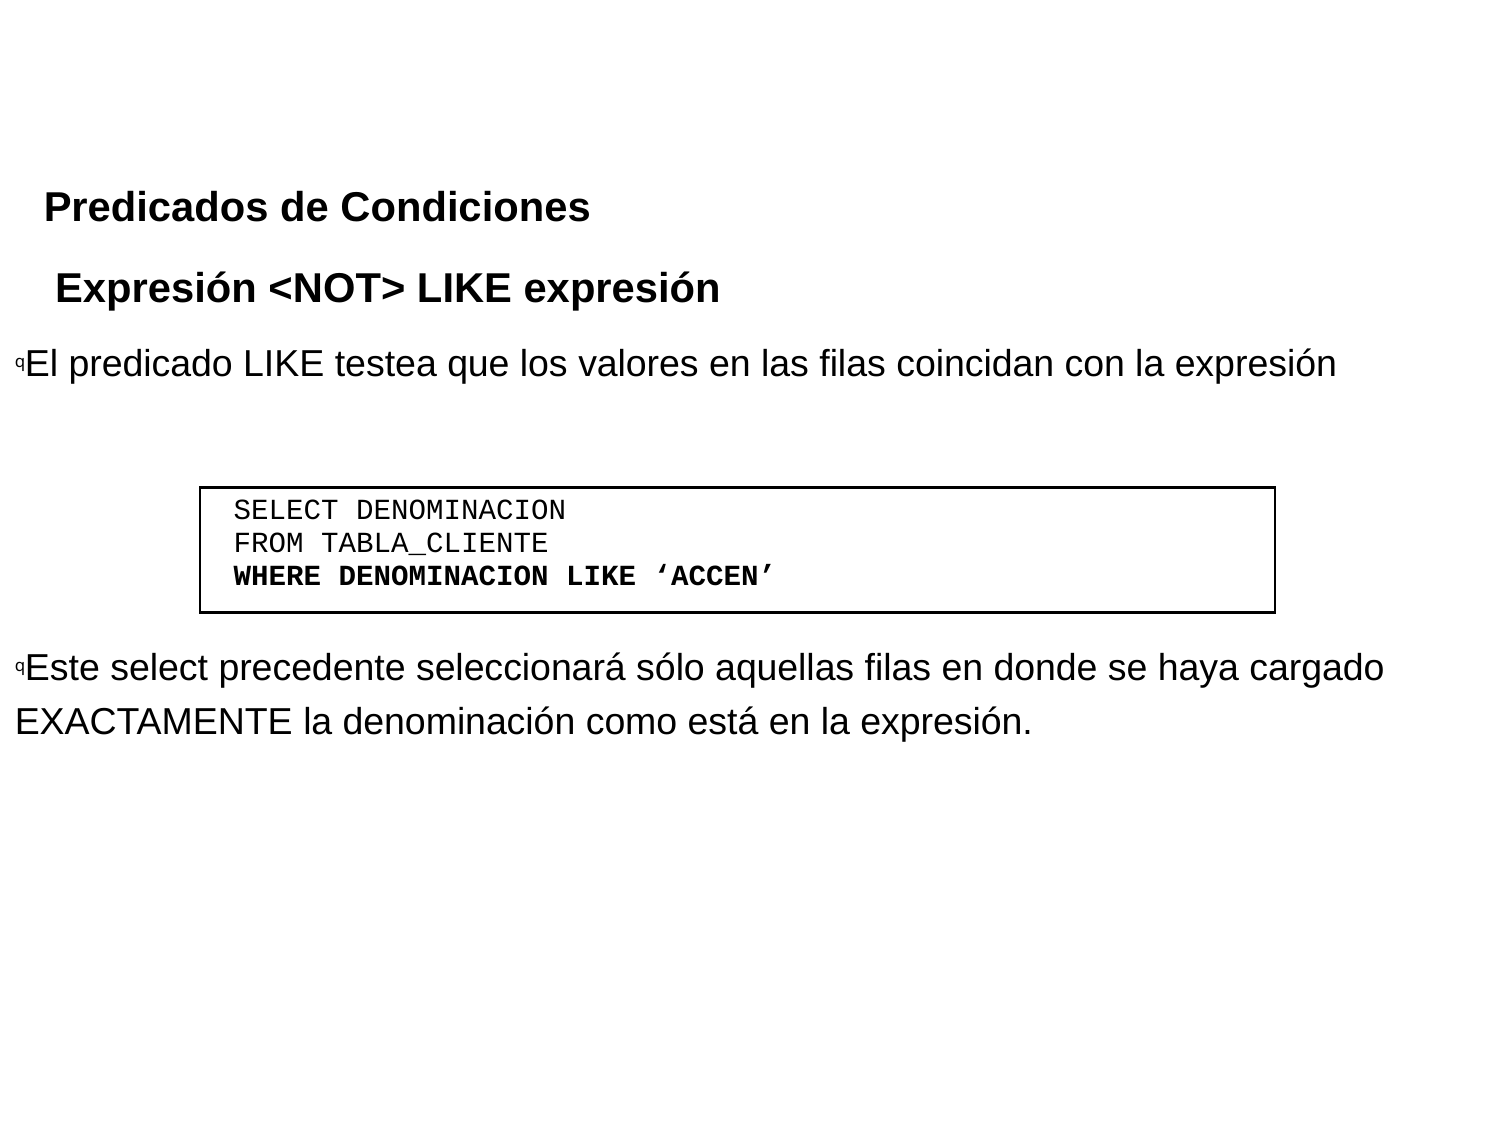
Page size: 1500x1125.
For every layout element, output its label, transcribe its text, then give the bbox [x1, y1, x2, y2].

list Predicados de Condiciones Expresión <NOT> LIKE expresión El predicado LIKE testea que los valores en las filas coincidan con la expresión Este select precedente seleccionará sólo aquellas filas en donde se haya cargado EXACTAMENTE la denominación como está en la expresión. [0, 162, 1401, 951]
text_box SELECT DENOMINACION FROM TABLA_CLIENTE WHERE DENOMINACION LIKE ‘ACCEN’ [200, 487, 1276, 613]
